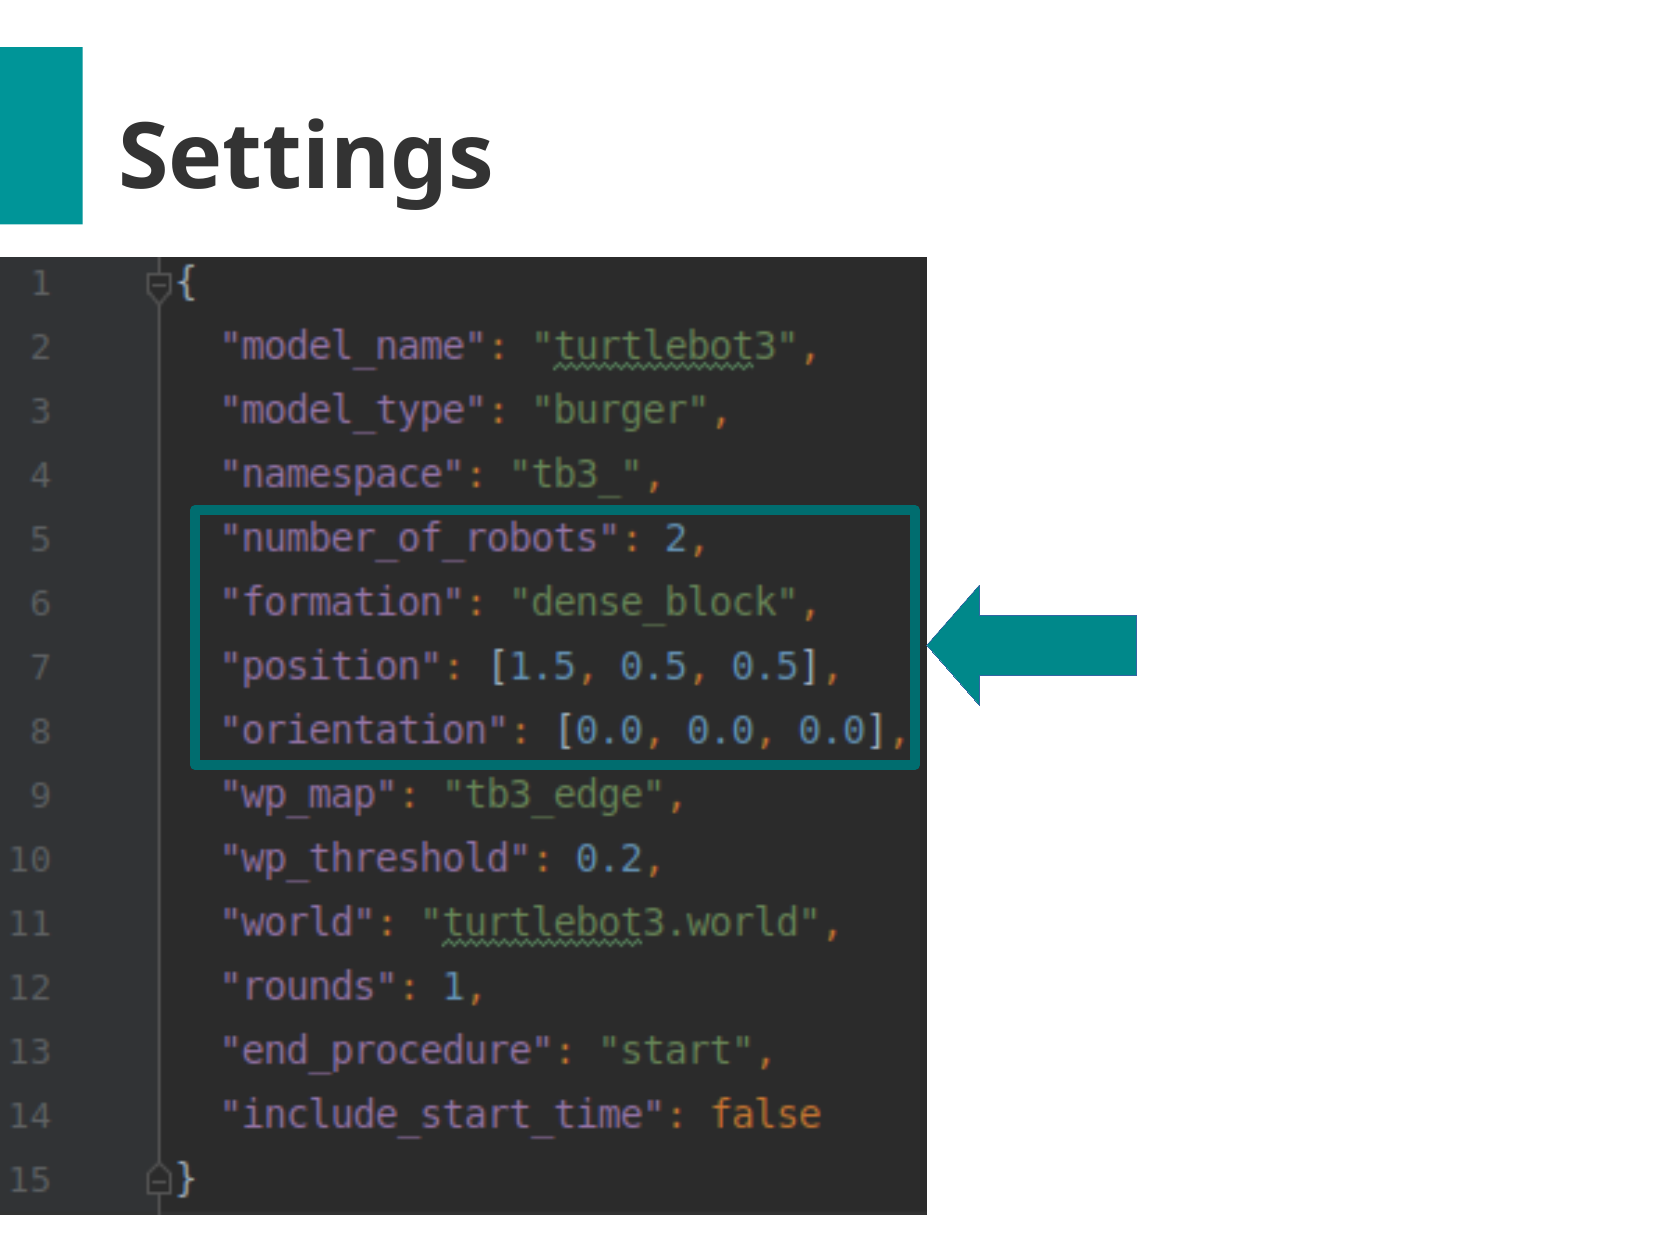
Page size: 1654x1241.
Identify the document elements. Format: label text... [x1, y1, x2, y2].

picture [0, 257, 927, 1216]
title Settings [118, 49, 1571, 257]
text_box [926, 585, 1137, 706]
